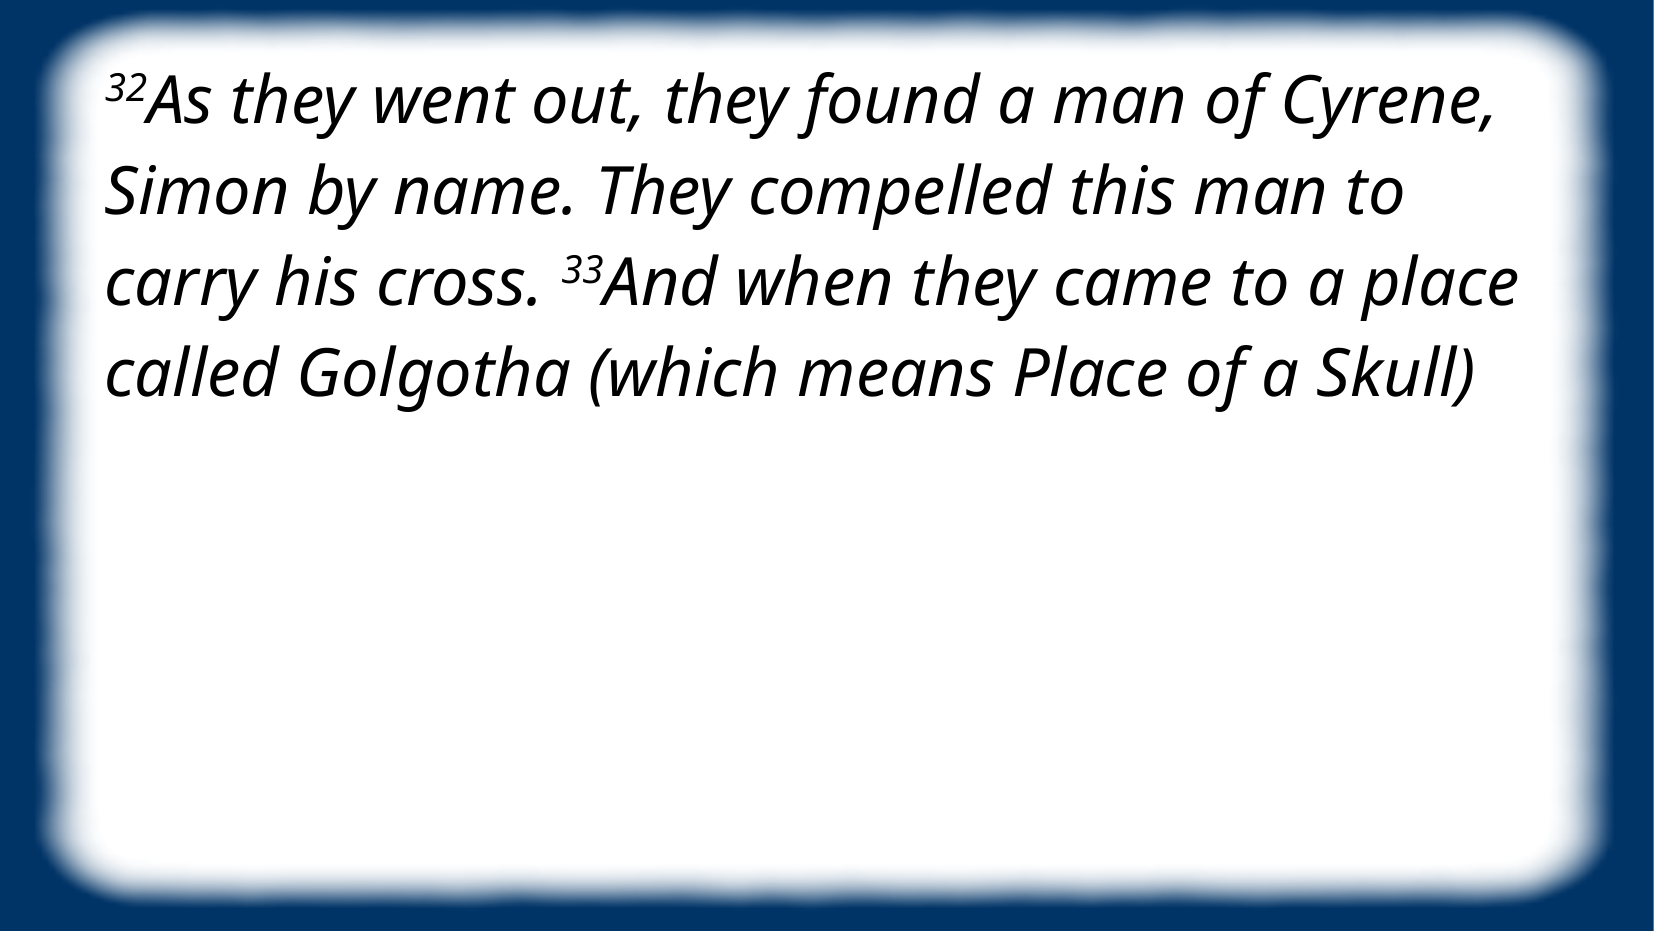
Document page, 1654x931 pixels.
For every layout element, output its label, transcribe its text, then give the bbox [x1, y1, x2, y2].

picture [0, 0, 1654, 931]
text_box 32As they went out, they found a man of Cyrene, Simon by name. They compelled this man to carry his cross. 33And when they came to a place called Golgotha (which means Place of a Skull) [90, 45, 1546, 504]
